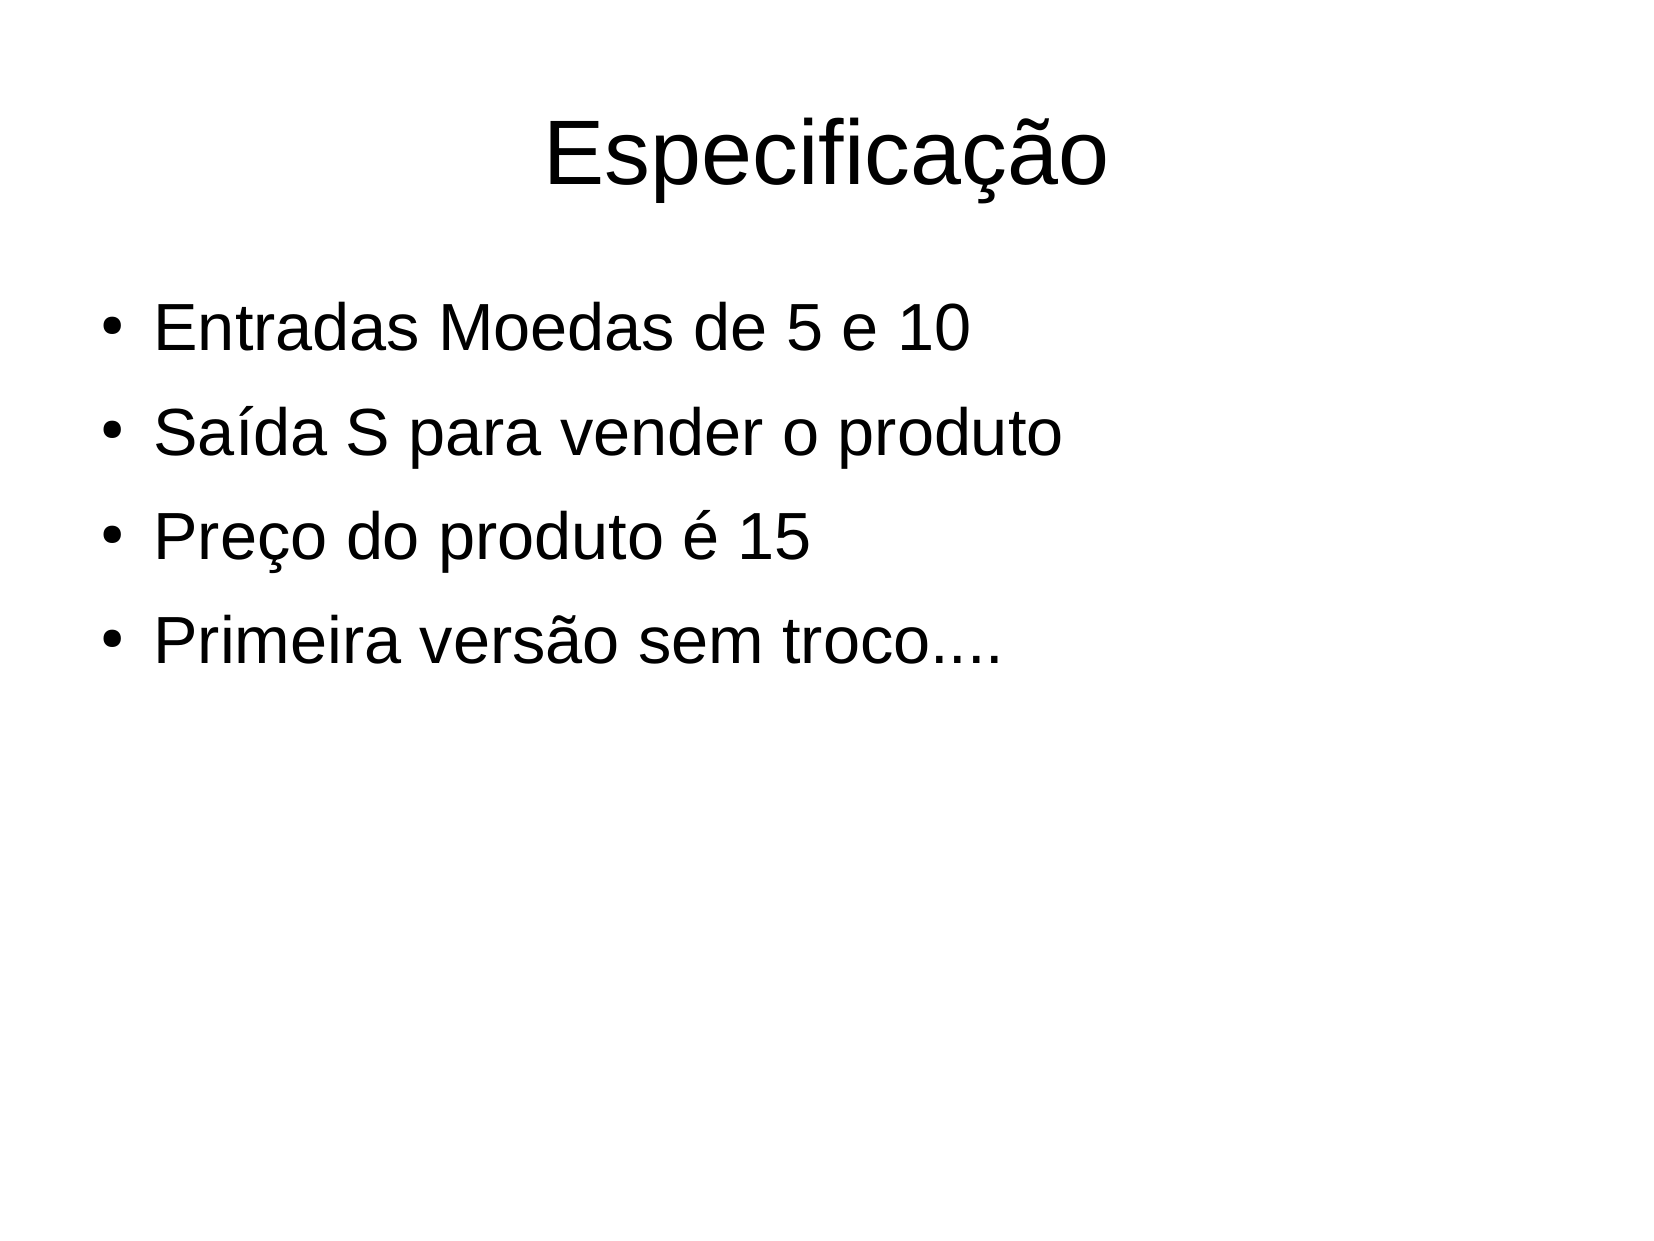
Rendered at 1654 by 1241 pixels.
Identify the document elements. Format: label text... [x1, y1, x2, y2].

list Entradas Moedas de 5 e 10 Saída S para vender o produto Preço do produto é 15 Primeira versão sem troco.... [82, 290, 1571, 1094]
title Especificação [82, 49, 1571, 257]
